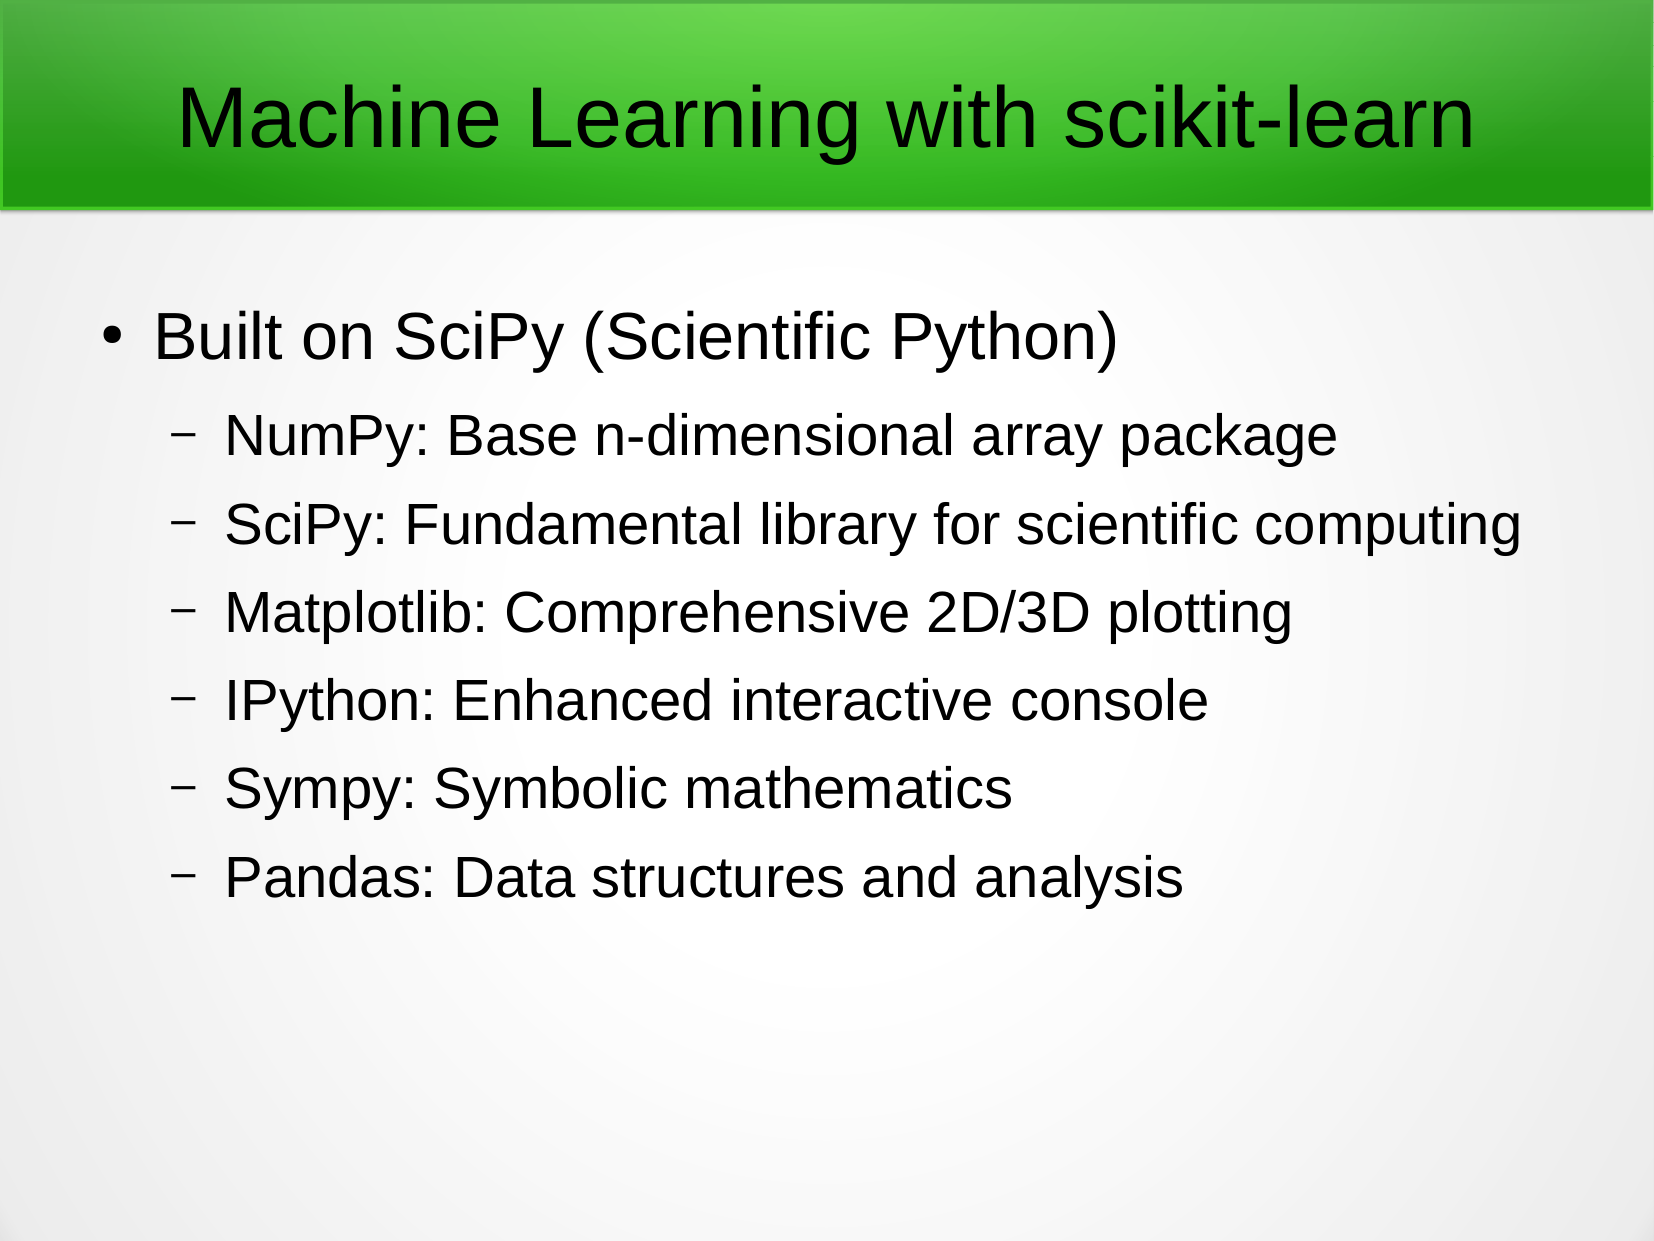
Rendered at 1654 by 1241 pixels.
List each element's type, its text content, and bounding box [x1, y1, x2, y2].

list Built on SciPy (Scientific Python) NumPy: Base n-dimensional array package SciPy: Fundamental library for scientific computing Matplotlib: Comprehensive 2D/3D plotting IPython: Enhanced interactive console Sympy: Symbolic mathematics Pandas: Data structures and analysis [82, 299, 1571, 1019]
title Machine Learning with scikit-learn [82, 47, 1571, 189]
